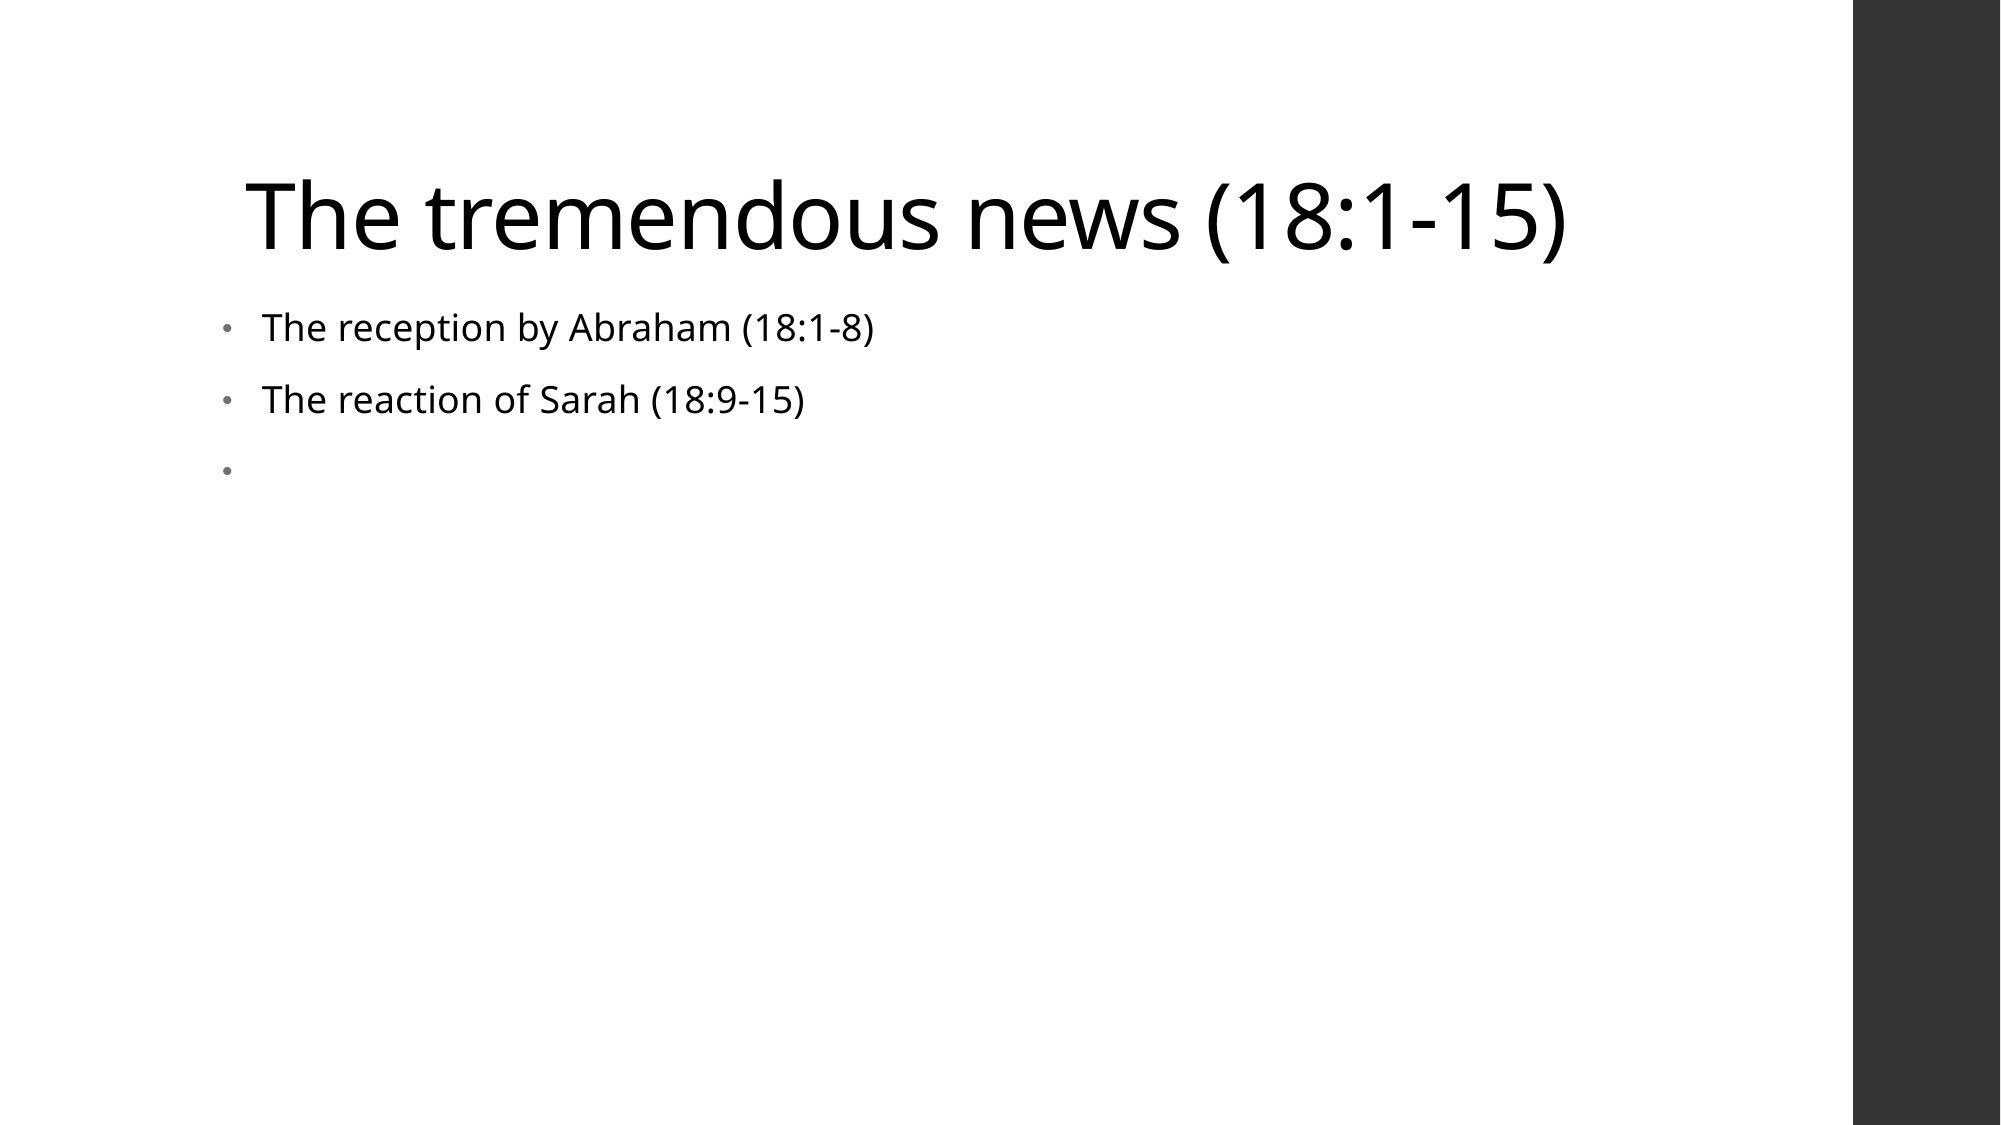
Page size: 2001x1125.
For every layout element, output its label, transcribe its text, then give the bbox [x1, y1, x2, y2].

title The tremendous news (18:1-15) [206, 60, 1797, 278]
list The reception by Abraham (18:1-8) The reaction of Sarah (18:9-15) [206, 299, 1617, 1014]
